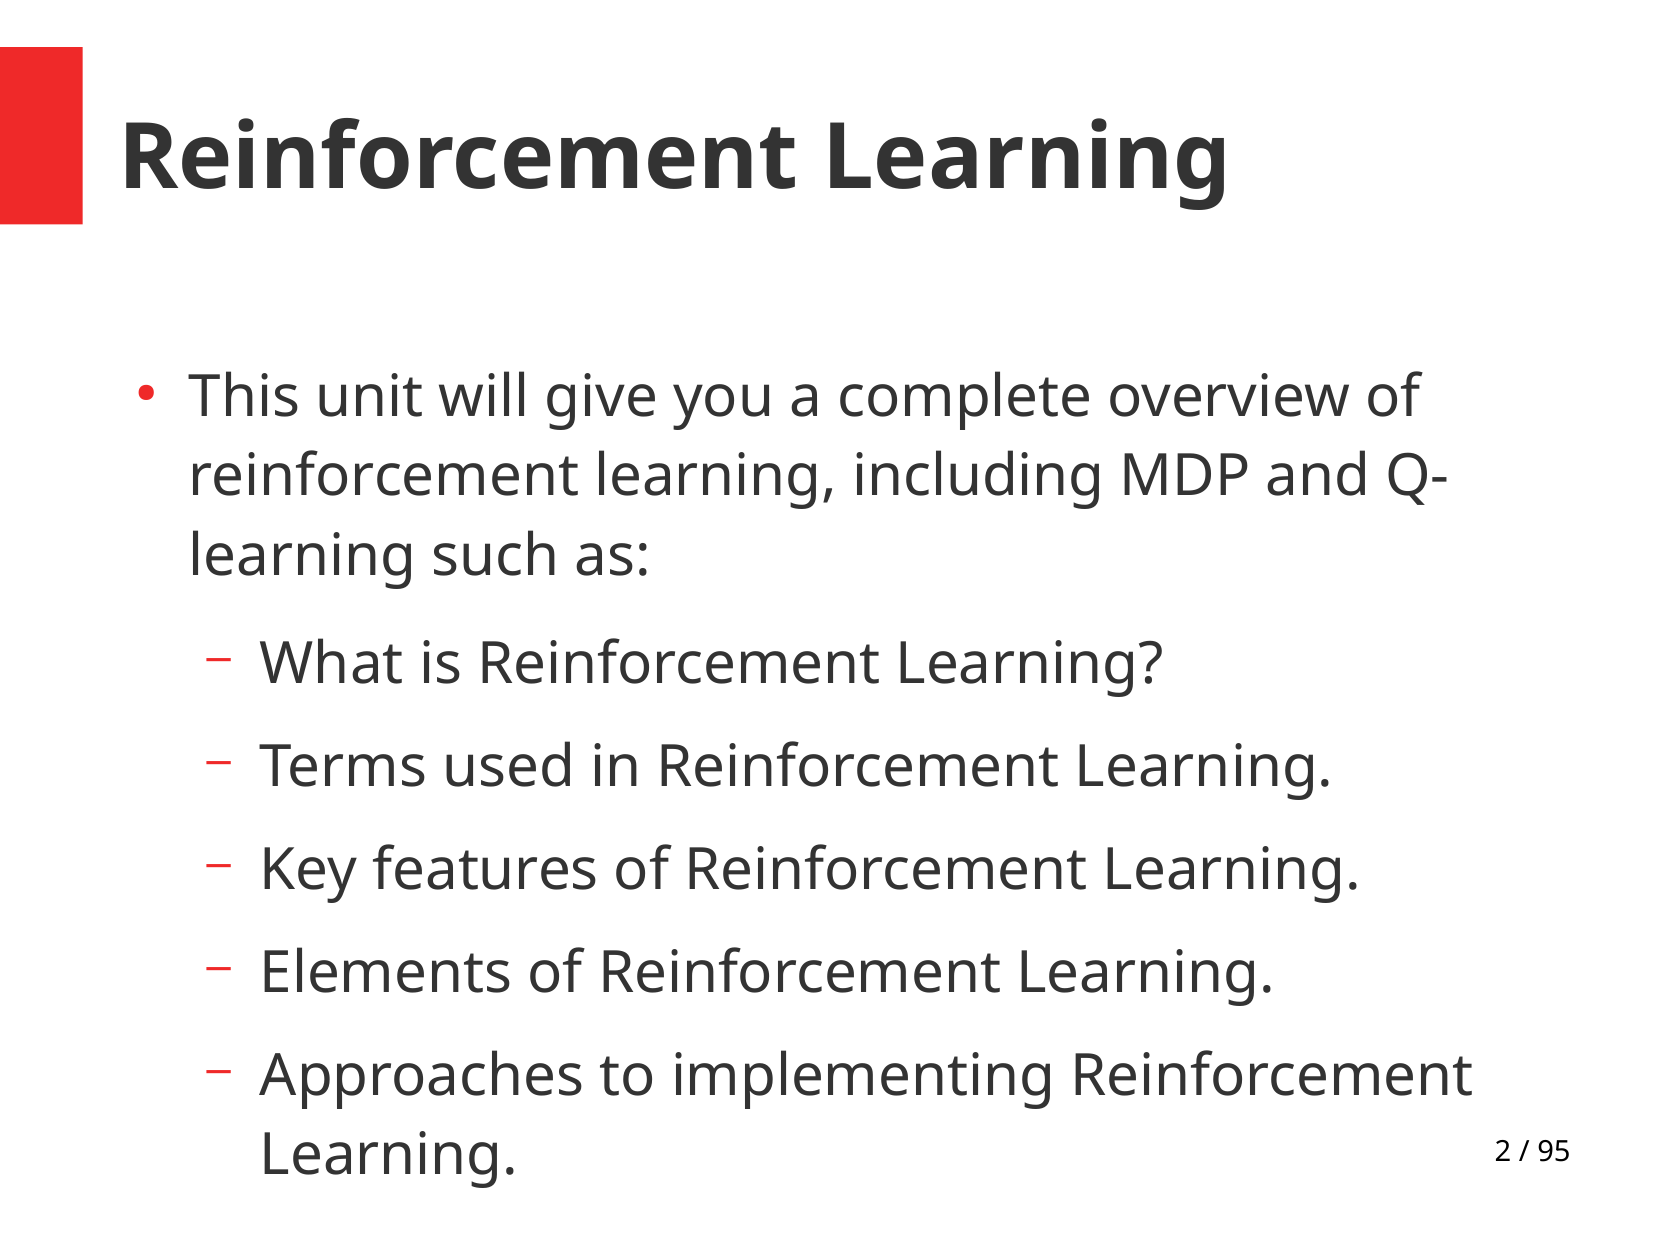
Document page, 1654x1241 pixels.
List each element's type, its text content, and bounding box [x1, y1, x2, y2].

title Reinforcement Learning [118, 49, 1571, 257]
list This unit will give you a complete overview of reinforcement learning, including MDP and Q-learning such as: What is Reinforcement Learning? Terms used in Reinforcement Learning. Key features of Reinforcement Learning. Elements of Reinforcement Learning. Approaches to implementing Reinforcement Learning. [118, 354, 1536, 1074]
